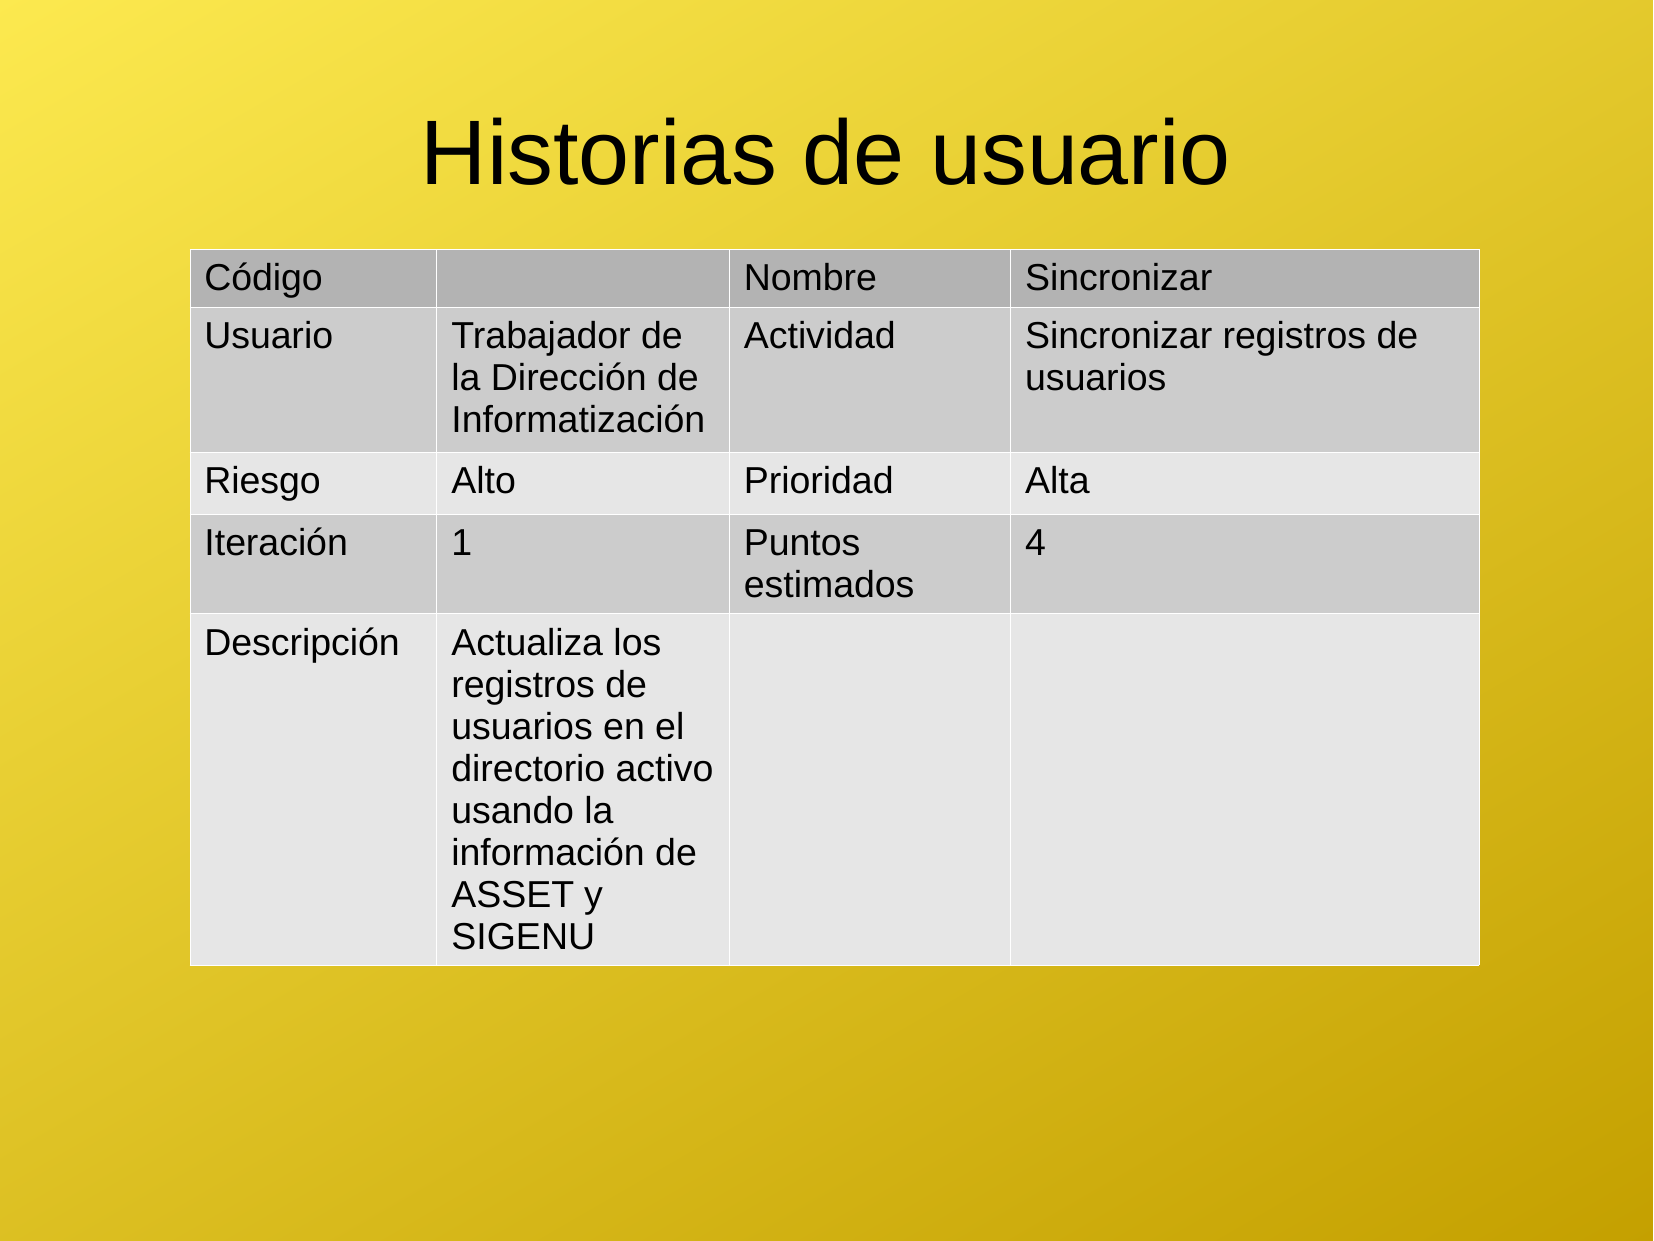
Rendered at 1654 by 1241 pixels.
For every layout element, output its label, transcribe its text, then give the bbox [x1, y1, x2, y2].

table_cell 4 [1011, 515, 1479, 613]
title Historias de usuario [82, 49, 1571, 257]
table_cell Alta [1011, 453, 1479, 514]
table_cell Riesgo [191, 453, 436, 514]
table_cell Actualiza los registros de usuarios en el directorio activo usando la información de ASSET y SIGENU [437, 614, 729, 965]
table_cell Descripción [191, 614, 436, 965]
table_cell Puntos estimados [730, 515, 1010, 613]
table_cell [730, 614, 1010, 965]
table_header Sincronizar [1011, 250, 1479, 307]
table_cell Alto [437, 453, 729, 514]
table_header [437, 250, 729, 307]
table_cell Trabajador de la Dirección de Informatización [437, 308, 729, 452]
table_cell Usuario [191, 308, 436, 452]
table_header Nombre [730, 250, 1010, 307]
table_cell 1 [437, 515, 729, 613]
table_cell Prioridad [730, 453, 1010, 514]
table_cell [1011, 614, 1479, 965]
table_cell Sincronizar registros de usuarios [1011, 308, 1479, 452]
table_cell Iteración [191, 515, 436, 613]
table_cell Actividad [730, 308, 1010, 452]
table_header Código [191, 250, 436, 307]
